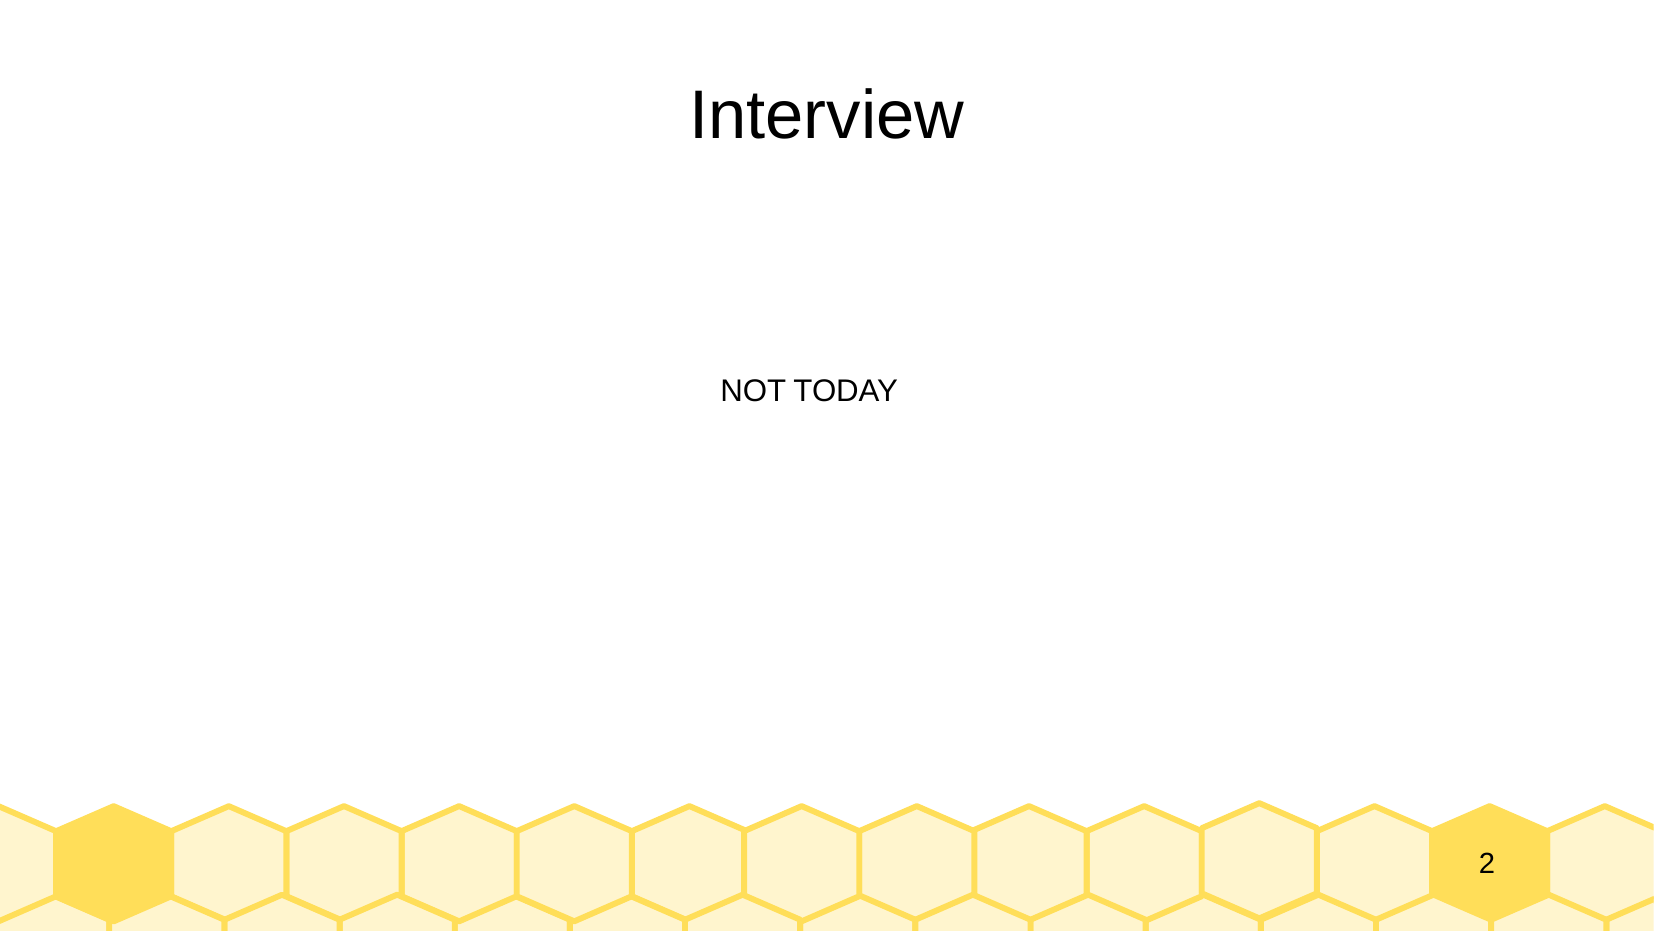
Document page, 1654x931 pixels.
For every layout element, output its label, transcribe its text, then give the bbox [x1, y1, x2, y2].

title Interview [82, 37, 1571, 193]
list NOT TODAY [82, 217, 1571, 758]
